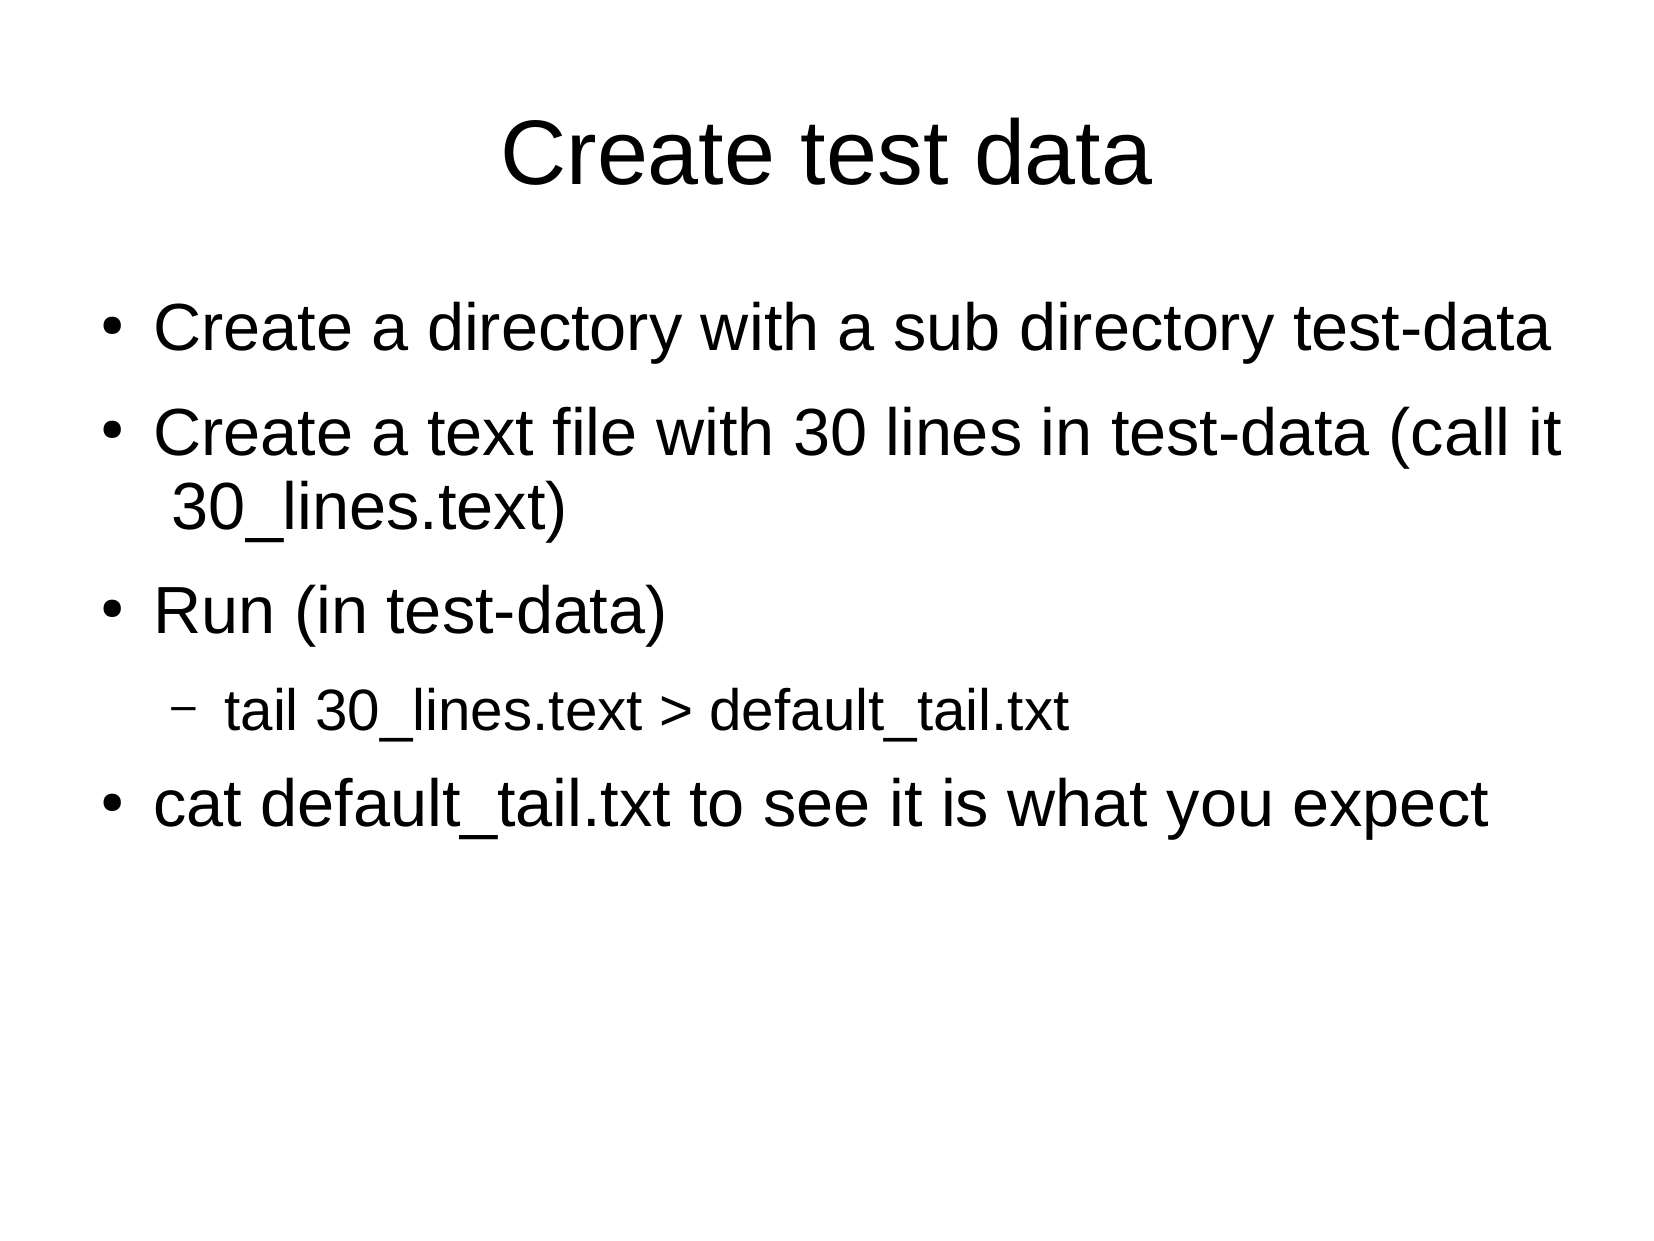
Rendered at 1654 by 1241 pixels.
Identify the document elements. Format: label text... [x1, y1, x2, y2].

title Create test data [82, 49, 1571, 257]
list Create a directory with a sub directory test-data Create a text file with 30 lines in test-data (call it 30_lines.text) Run (in test-data) tail 30_lines.text > default_tail.txt cat default_tail.txt to see it is what you expect [82, 290, 1571, 1010]
